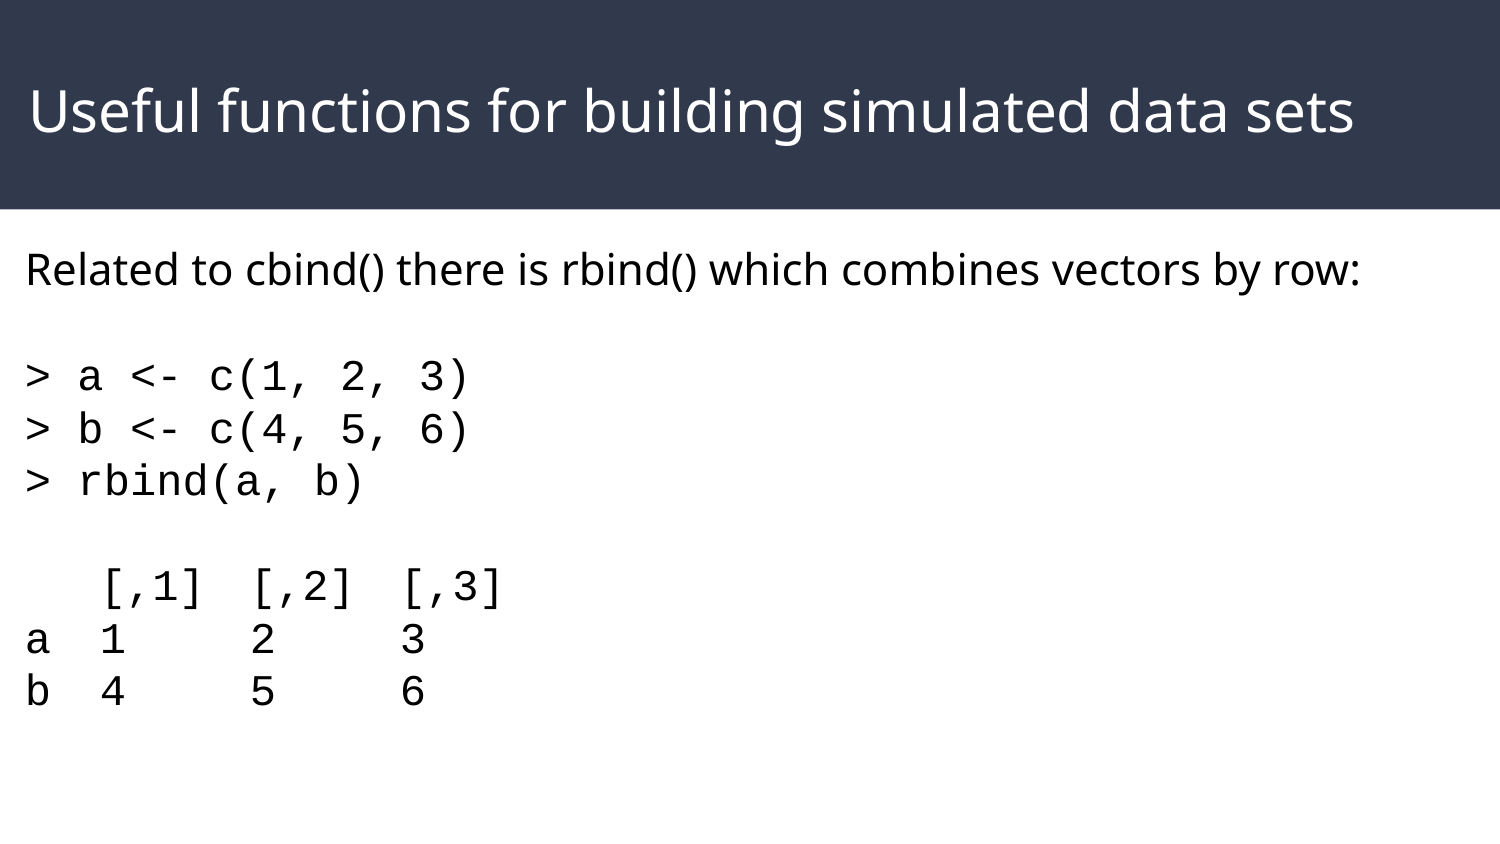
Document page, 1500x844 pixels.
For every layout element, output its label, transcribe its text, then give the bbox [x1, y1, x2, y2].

title Useful functions for building simulated data sets [13, 59, 1476, 186]
text_box Related to cbind() there is rbind() which combines vectors by row: > a <- c(1, 2, 3) > b <- c(4, 5, 6) > rbind(a, b) [,1] [,2] [,3] a 1 2 3 b 4 5 6 [9, 227, 1480, 829]
